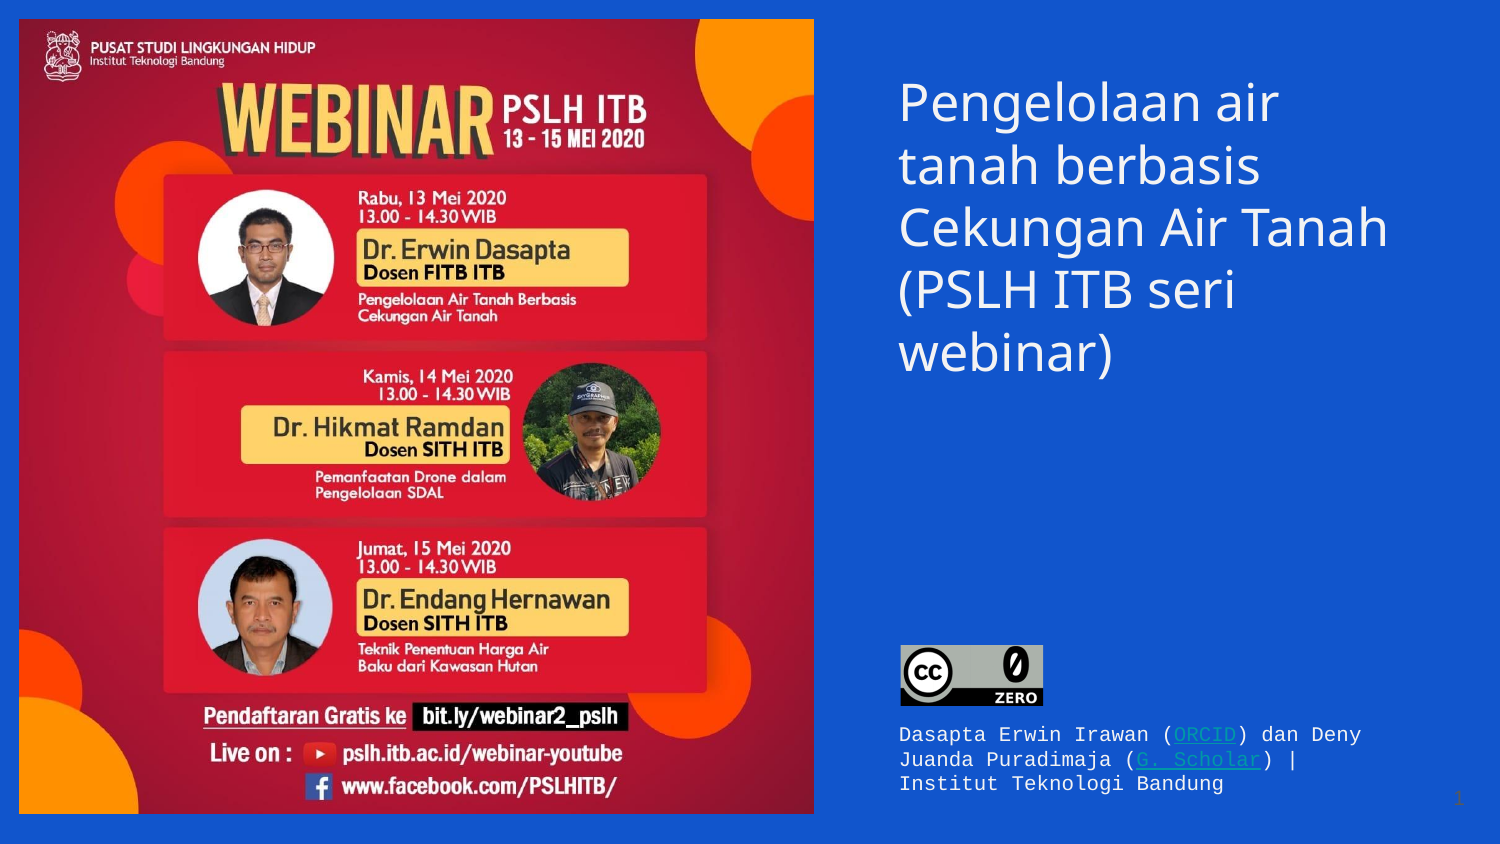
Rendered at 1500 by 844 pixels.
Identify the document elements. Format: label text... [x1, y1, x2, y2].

slide_number <number> [1389, 764, 1480, 830]
picture [19, 19, 814, 814]
picture [900, 645, 1044, 706]
title Pengelolaan air tanah berbasis Cekungan Air Tanah (PSLH ITB seri webinar) [883, 24, 1449, 397]
subtitle Dasapta Erwin Irawan (ORCID) dan Deny Juanda Puradimaja (G. Scholar) | Institut Teknologi Bandung [883, 705, 1449, 819]
